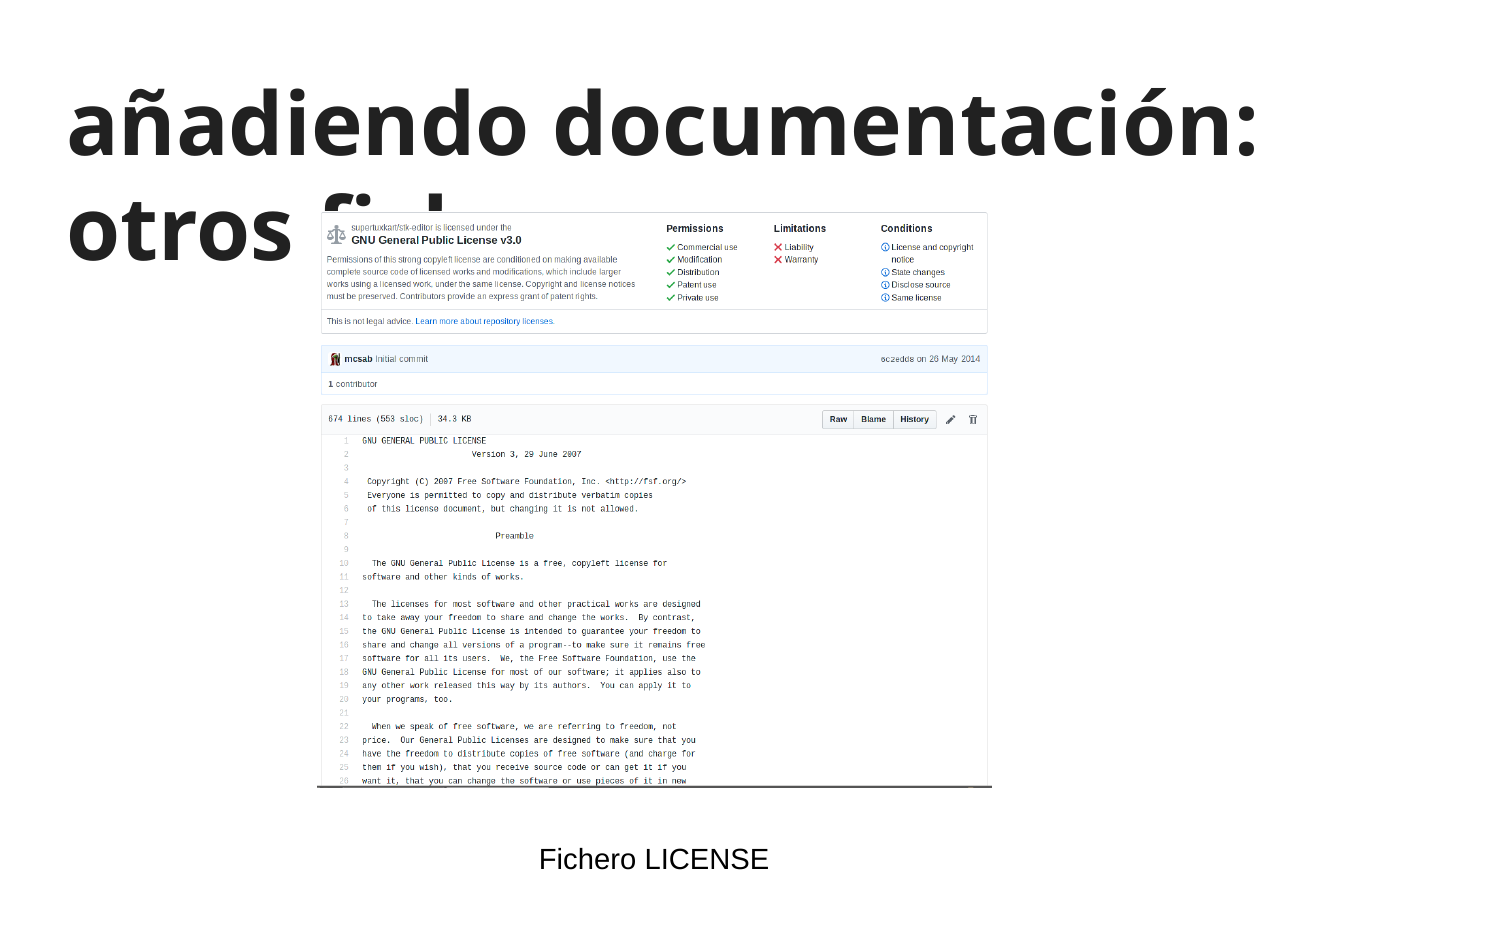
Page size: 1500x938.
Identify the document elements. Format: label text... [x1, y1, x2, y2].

text_box Fichero LICENSE [331, 825, 977, 869]
picture [317, 211, 992, 788]
title añadiendo documentación: otros ficheros [51, 53, 1449, 200]
